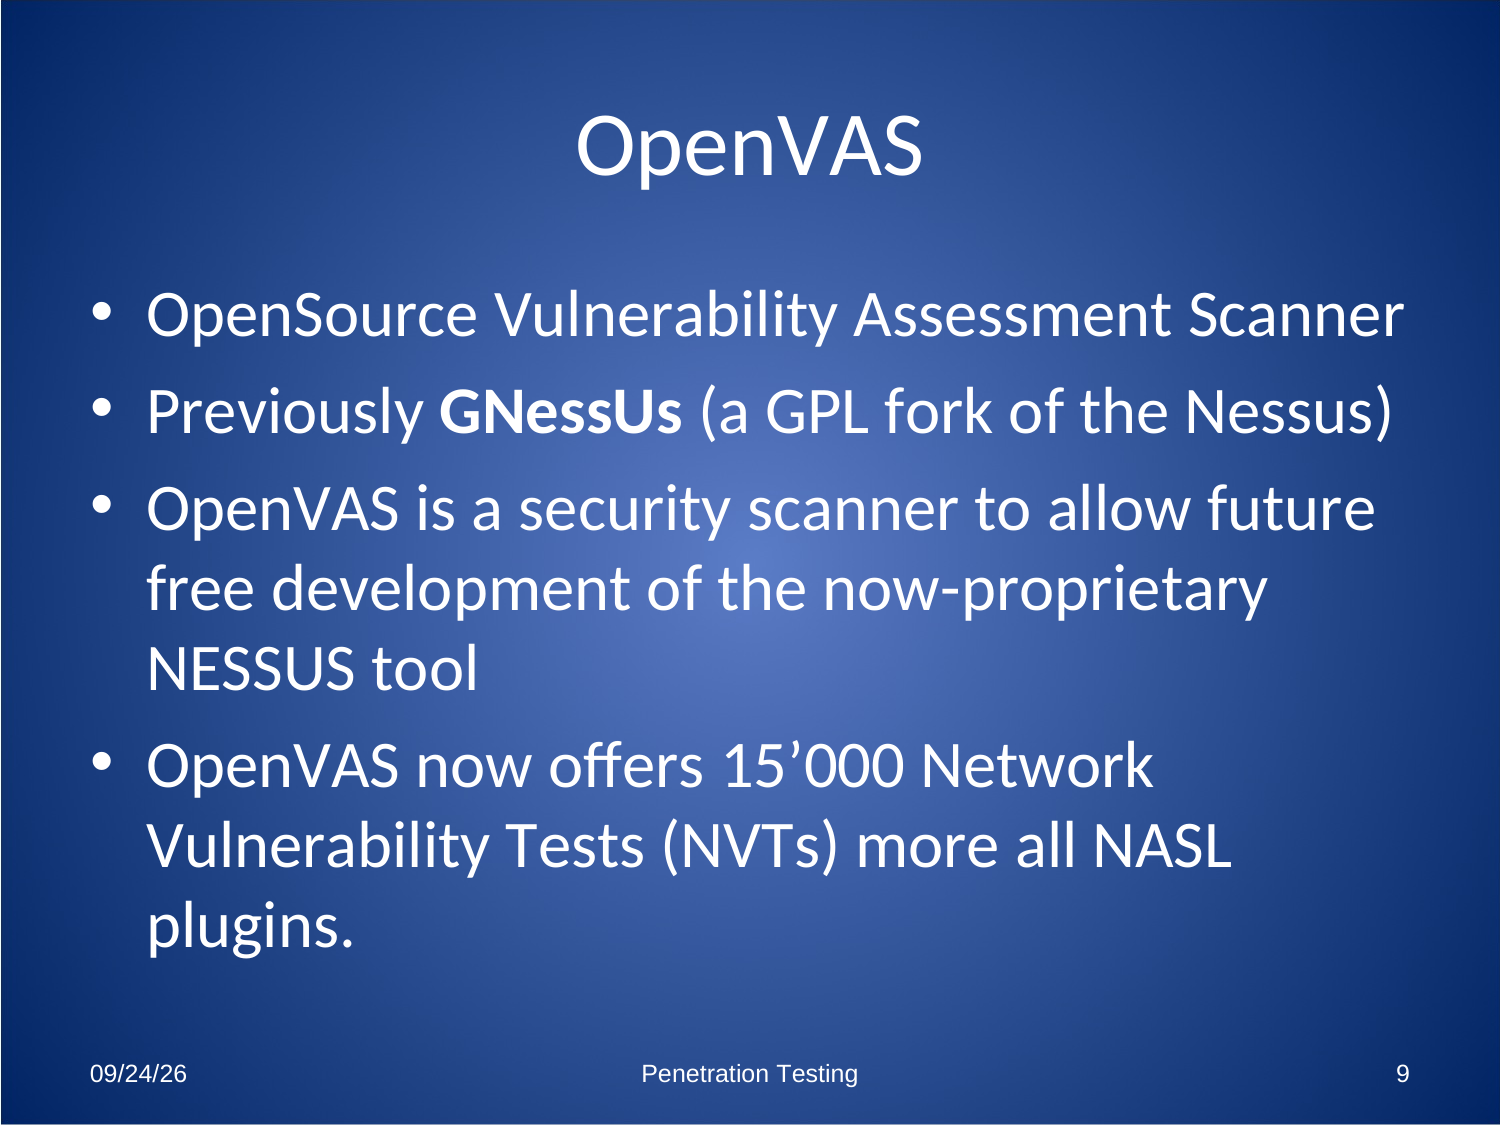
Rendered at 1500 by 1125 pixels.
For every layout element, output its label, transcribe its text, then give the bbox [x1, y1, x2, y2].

picture [0, 0, 1500, 1125]
title OpenVAS [75, 45, 1426, 233]
list OpenSource Vulnerability Assessment Scanner Previously GNessUs (a GPL fork of the Nessus) OpenVAS is a security scanner to allow future free development of the now-proprietary NESSUS tool OpenVAS now offers 15’000 Network Vulnerability Tests (NVTs) more all NASL plugins. [75, 262, 1426, 1005]
text_box 03/17/11 [74, 1042, 426, 1103]
text_box <number> [1074, 1042, 1426, 1103]
text_box Penetration Testing [512, 1042, 988, 1103]
